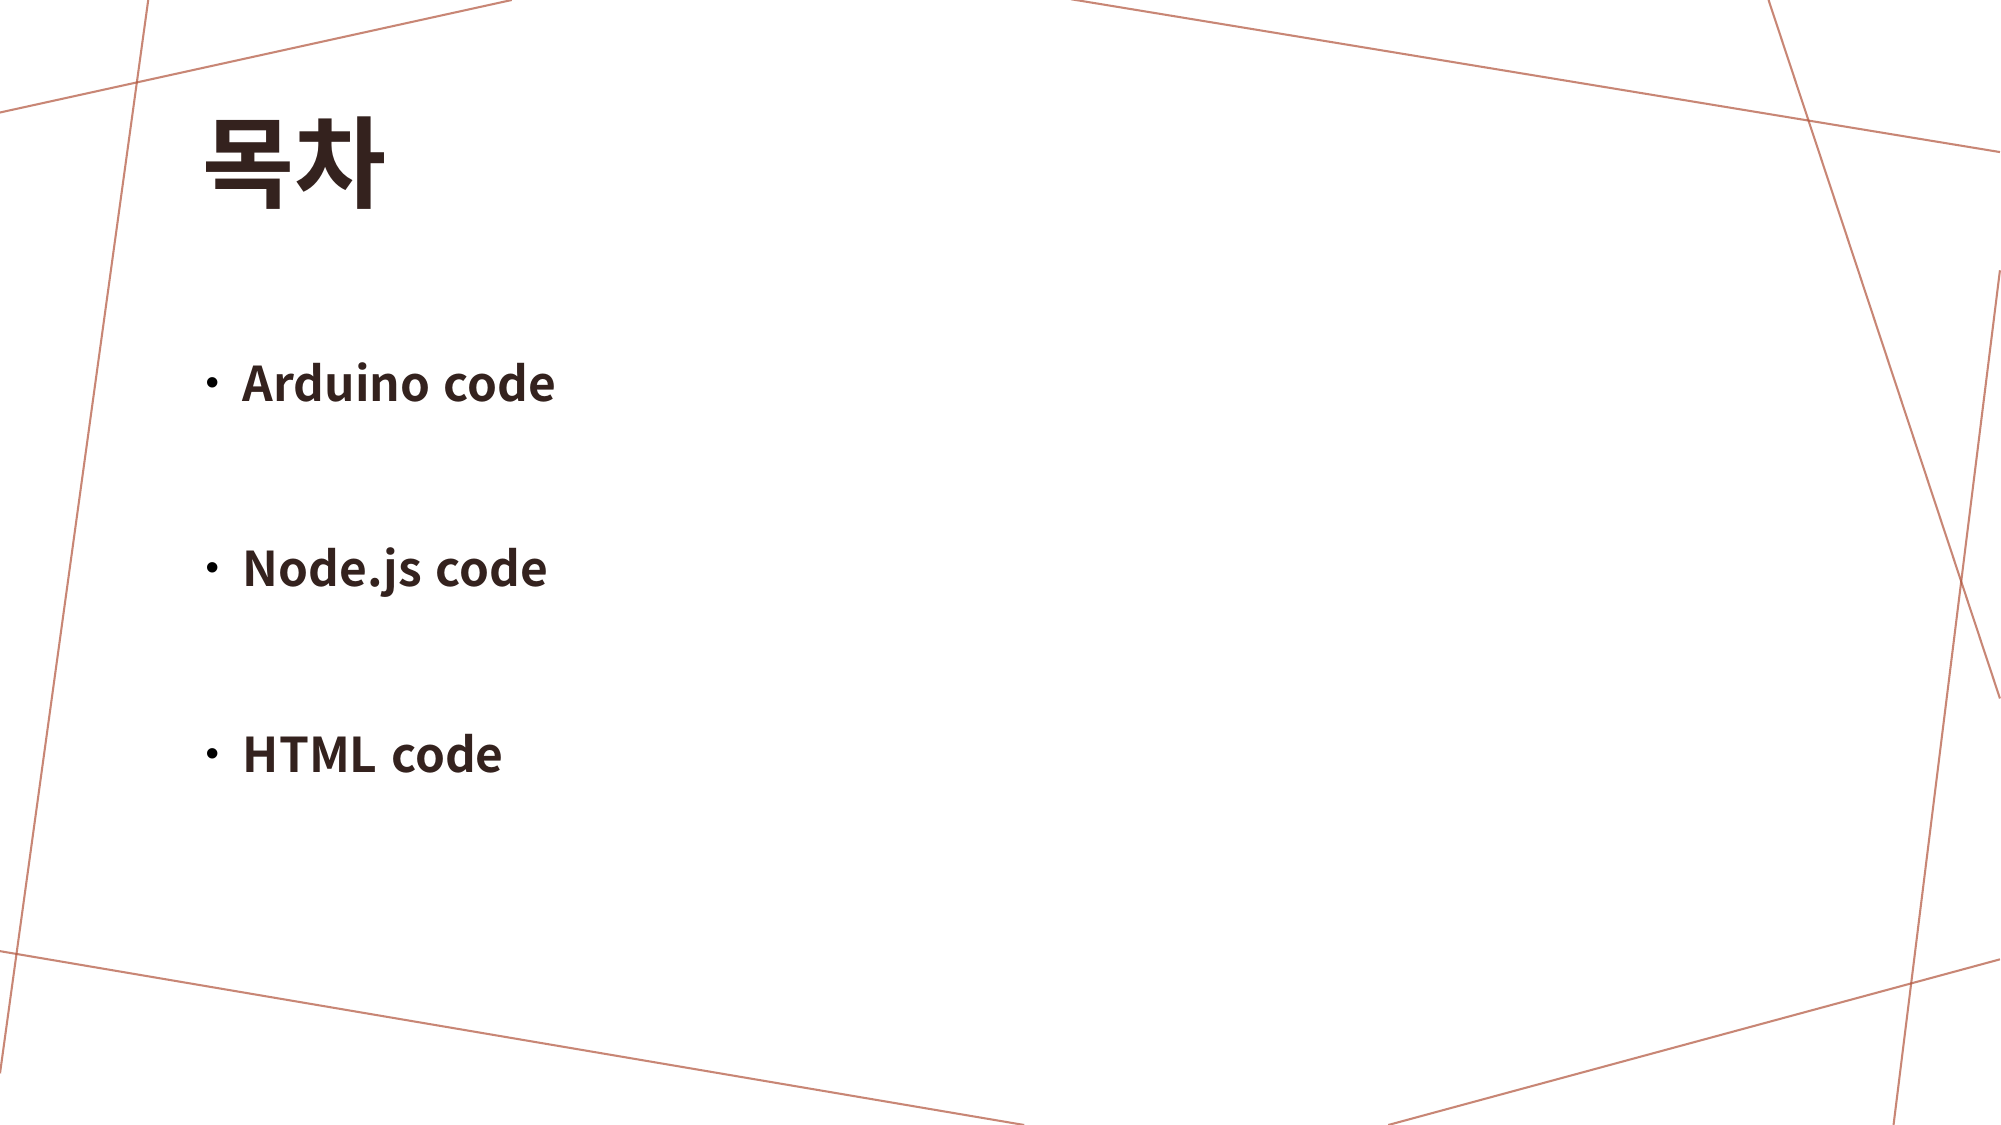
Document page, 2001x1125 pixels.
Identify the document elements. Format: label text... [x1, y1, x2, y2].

list Arduino code Node.js code HTML code [187, 329, 1813, 804]
title 목차 [187, 87, 1813, 315]
